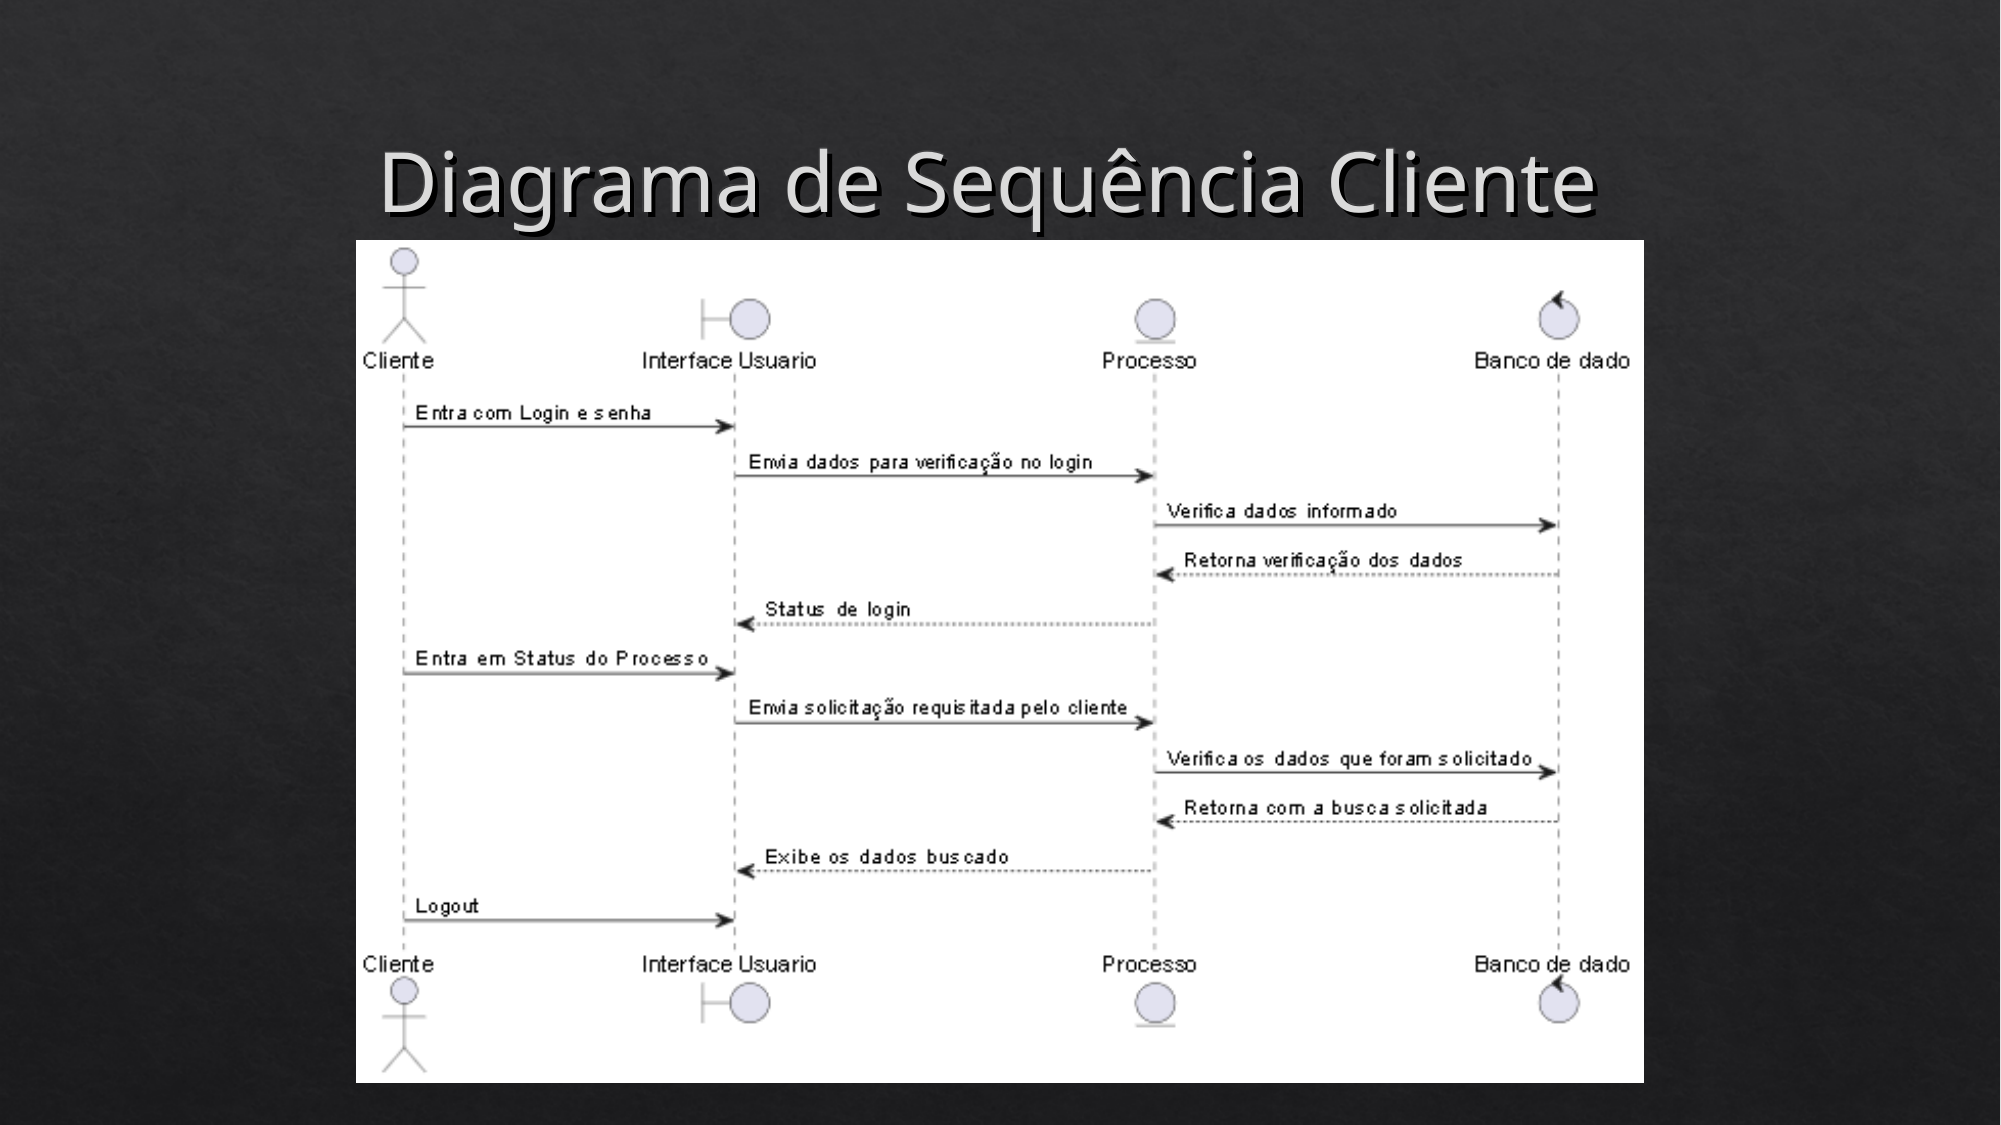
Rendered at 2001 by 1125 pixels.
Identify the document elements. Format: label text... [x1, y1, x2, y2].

picture [356, 240, 1644, 1083]
title Diagrama de Sequência Cliente [149, 99, 1849, 260]
